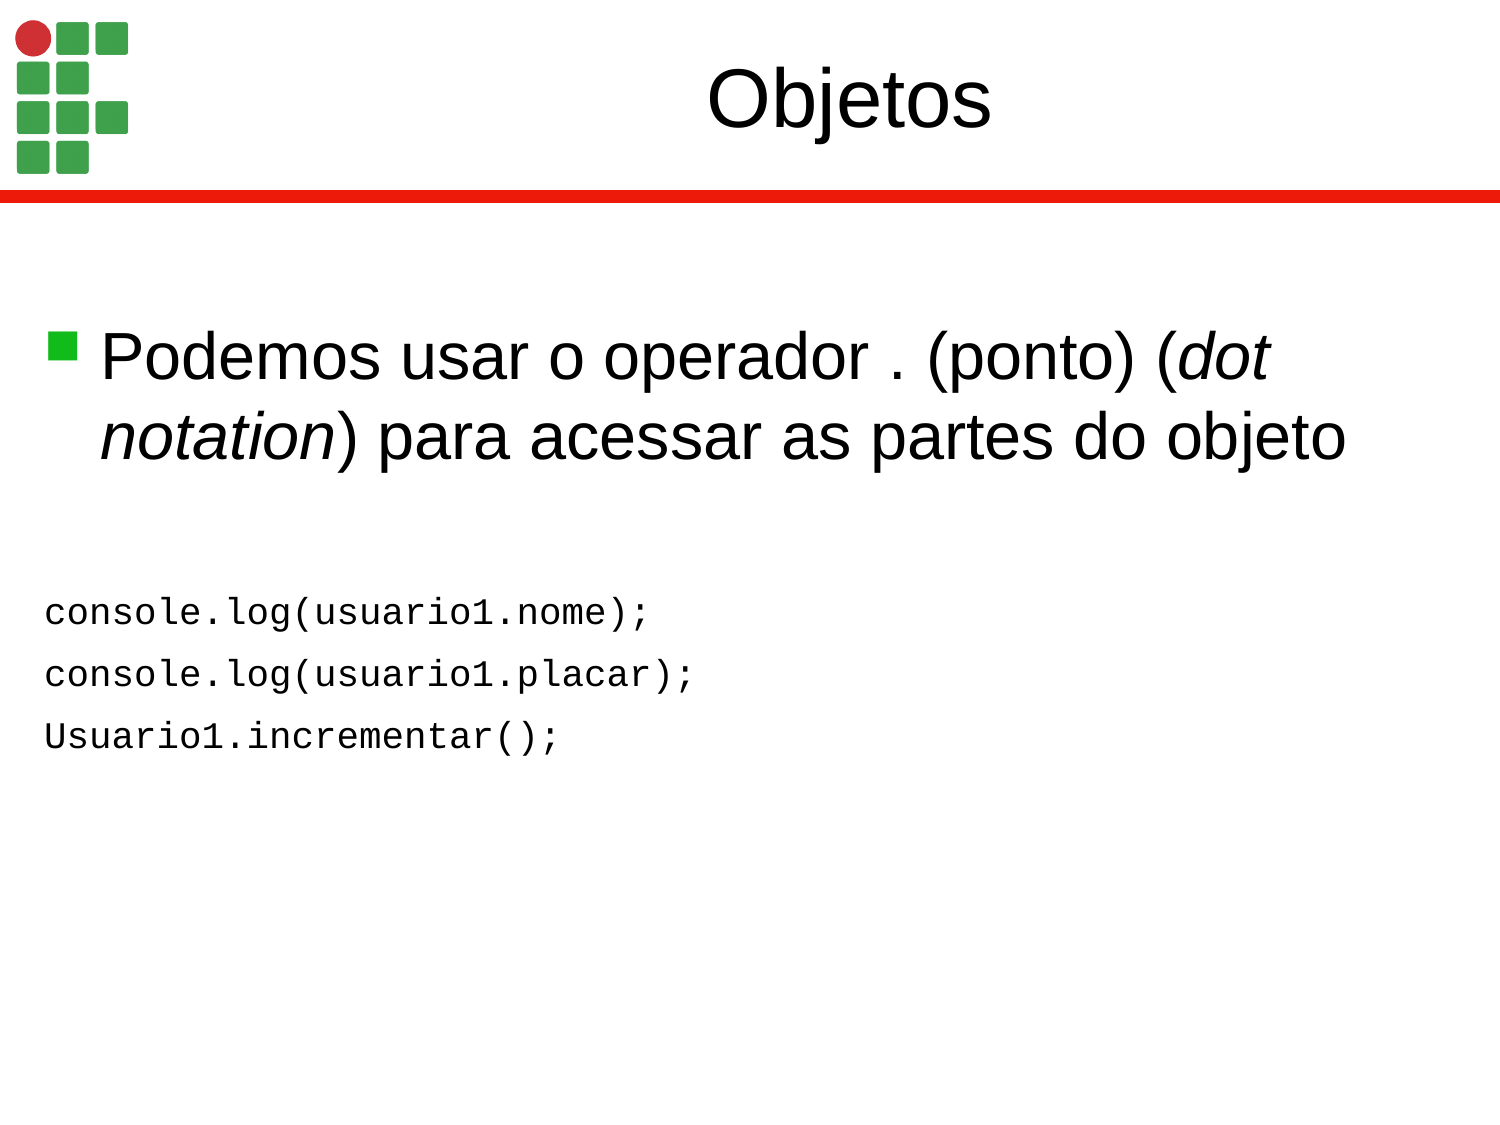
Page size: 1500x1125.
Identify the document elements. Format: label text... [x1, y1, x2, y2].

title Objetos [230, 0, 1471, 202]
list Podemos usar o operador . (ponto) (dot notation) para acessar as partes do objeto console.log(usuario1.nome); console.log(usuario1.placar); Usuario1.incrementar(); [29, 207, 1471, 1087]
picture [14, 16, 130, 178]
